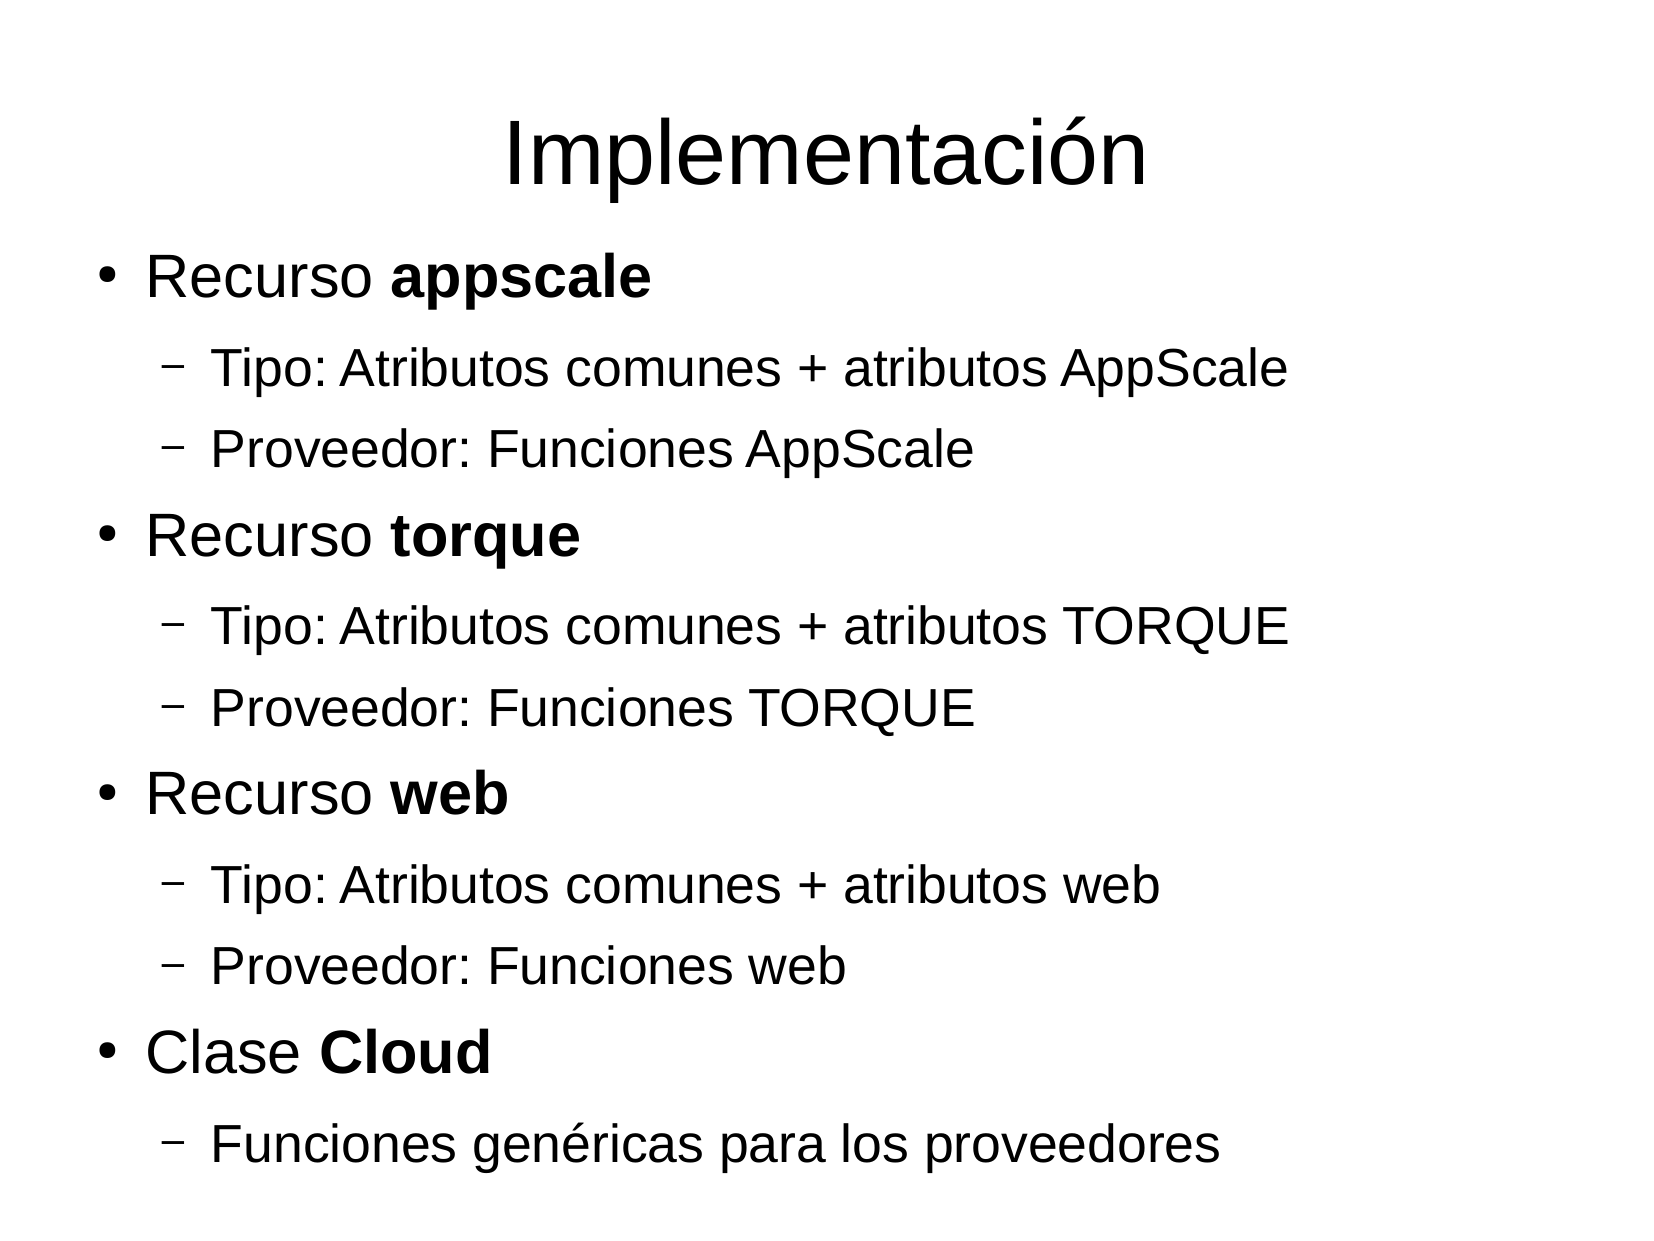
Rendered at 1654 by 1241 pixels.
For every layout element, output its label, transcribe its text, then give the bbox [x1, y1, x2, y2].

title Implementación [82, 49, 1571, 257]
list Recurso appscale Tipo: Atributos comunes + atributos AppScale Proveedor: Funciones AppScale Recurso torque Tipo: Atributos comunes + atributos TORQUE Proveedor: Funciones TORQUE Recurso web Tipo: Atributos comunes + atributos web Proveedor: Funciones web Clase Cloud Funciones genéricas para los proveedores [80, 241, 1536, 1184]
